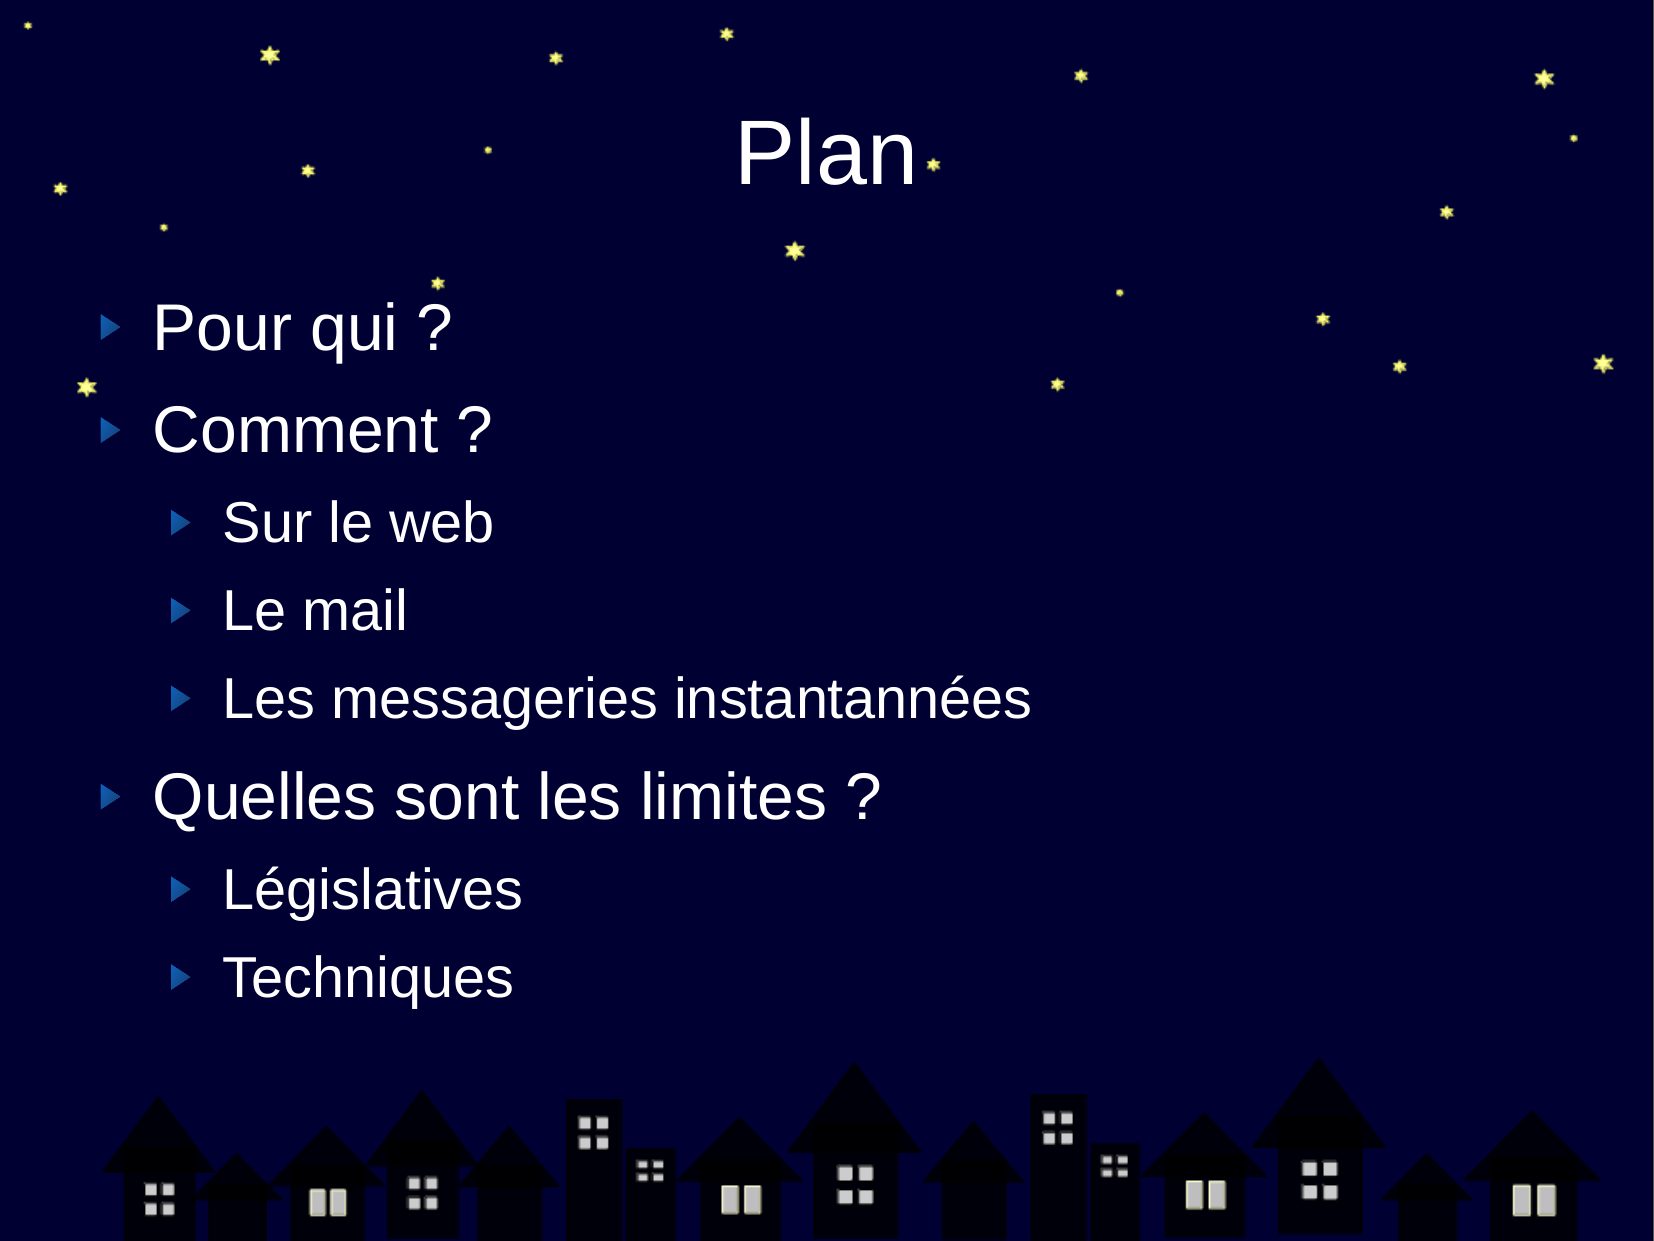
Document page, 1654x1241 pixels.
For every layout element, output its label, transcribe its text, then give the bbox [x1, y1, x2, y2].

list Pour qui ? Comment ? Sur le web Le mail Les messageries instantannées Quelles sont les limites ? Législatives Techniques [82, 290, 1571, 1010]
title Plan [82, 49, 1571, 257]
picture [0, 0, 1654, 1241]
